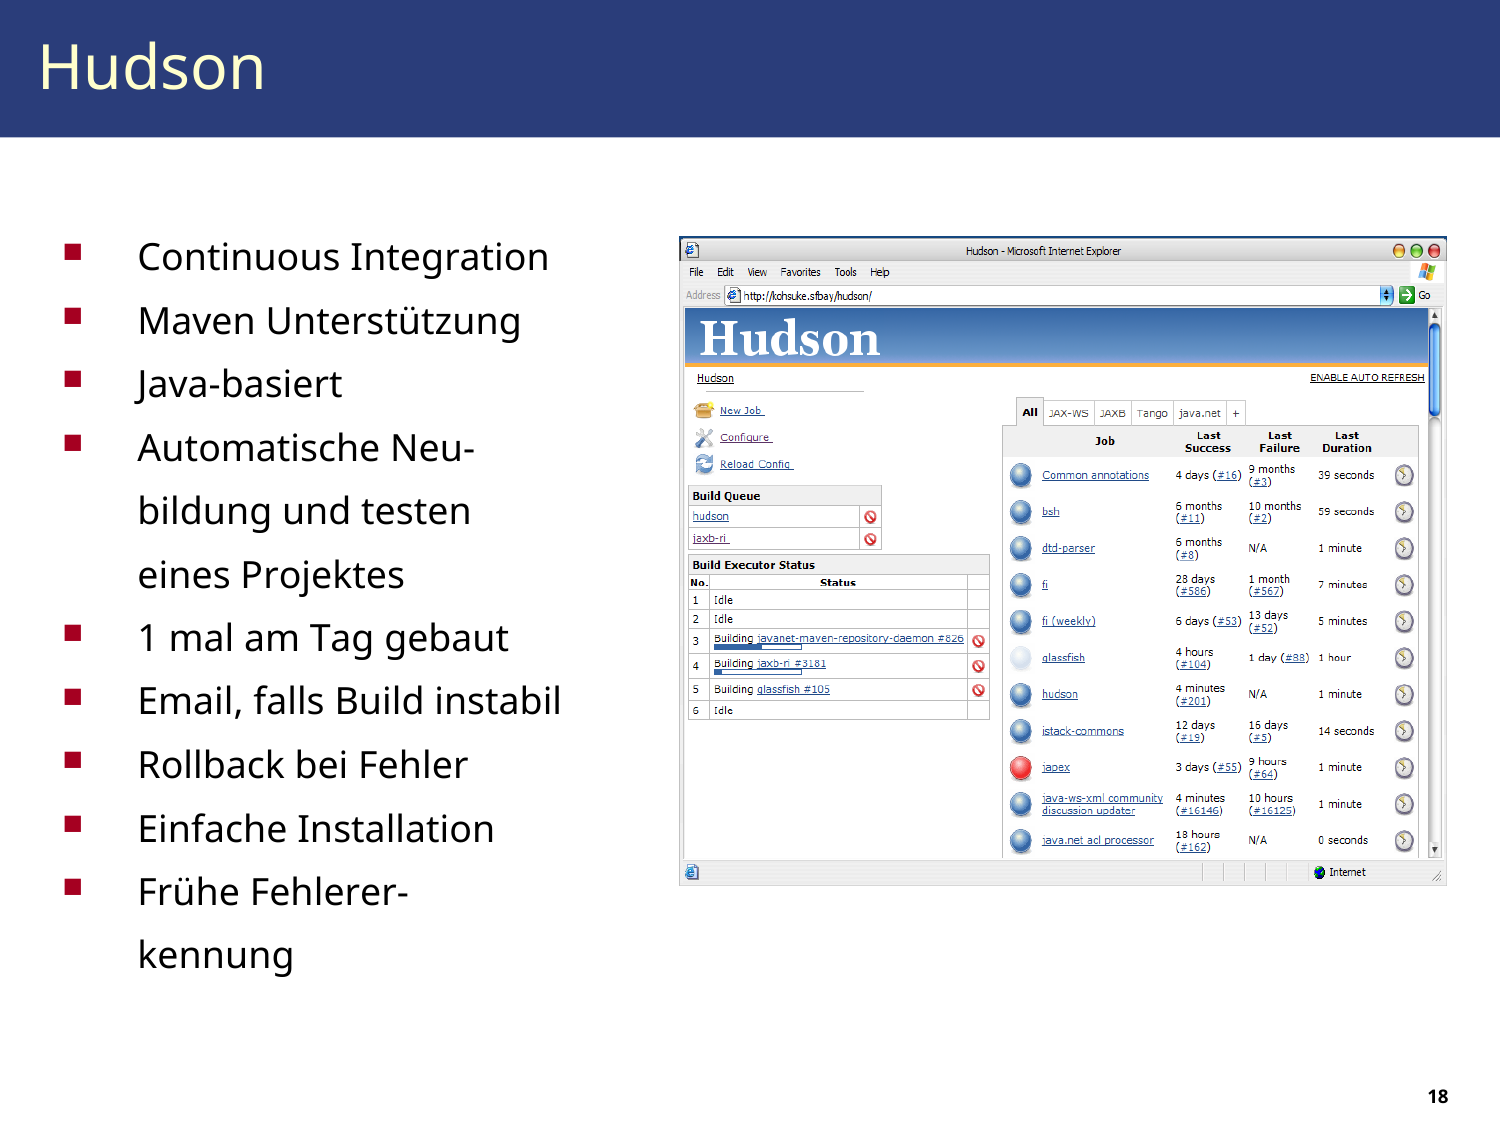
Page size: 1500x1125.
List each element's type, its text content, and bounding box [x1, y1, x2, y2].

list Continuous Integration Maven Unterstützung Java-basiert Automatische Neu- bildung und testen eines Projektes 1 mal am Tag gebaut Email, falls Build instabil Rollback bei Fehler Einfache Installation Frühe Fehlerer- kennung [62, 149, 1450, 1073]
picture [679, 236, 1447, 886]
title Hudson [37, 22, 1476, 109]
